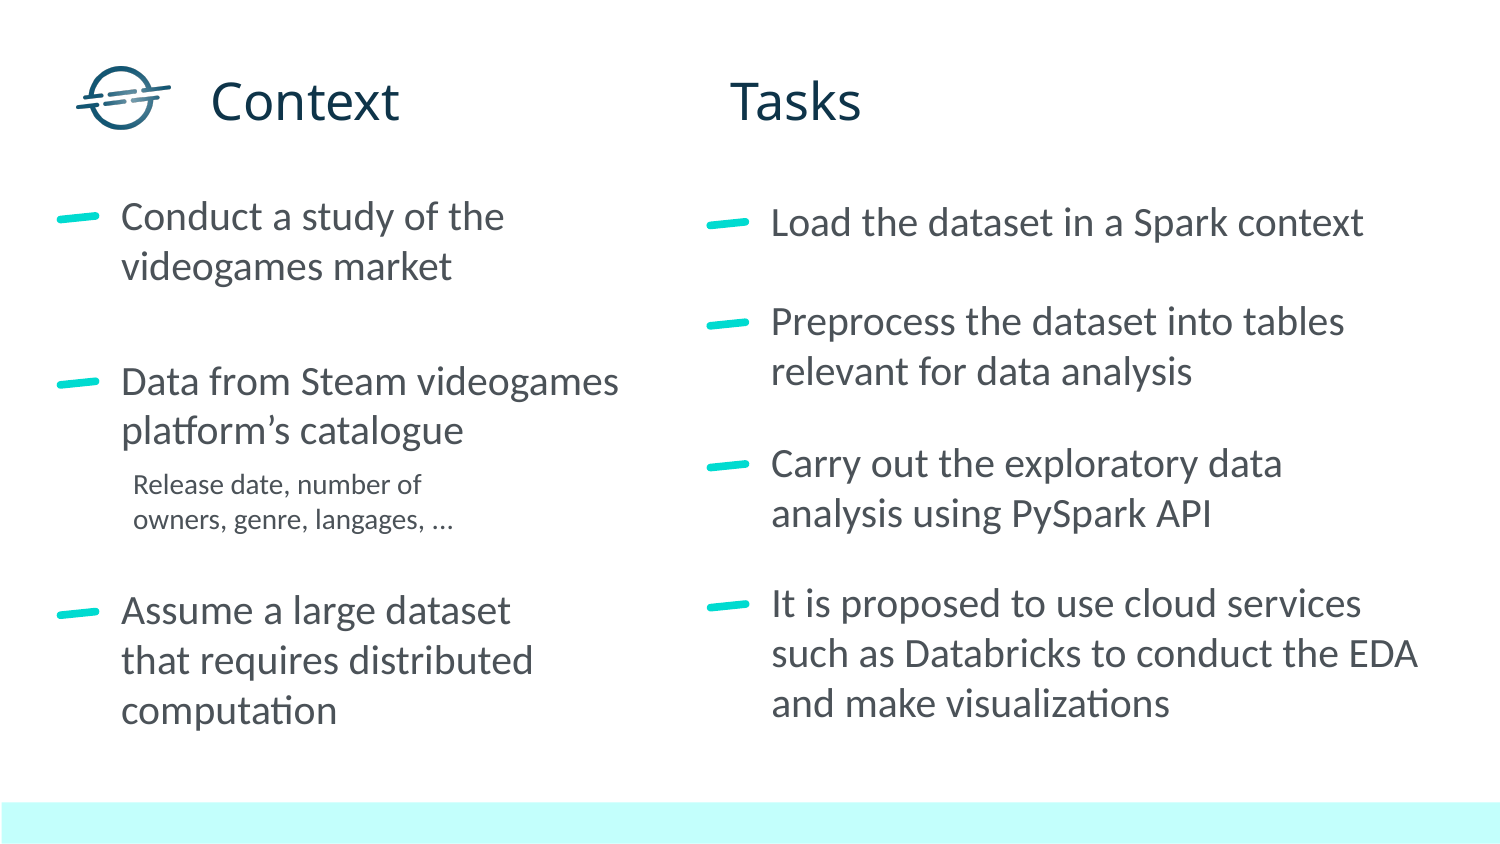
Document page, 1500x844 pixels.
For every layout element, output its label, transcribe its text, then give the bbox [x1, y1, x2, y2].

text_box [706, 218, 750, 230]
title Preprocess the dataset into tables relevant for data analysis [755, 279, 1384, 407]
title Assume a large dataset that requires distributed computation [106, 567, 579, 757]
title Data from Steam videogames platform’s catalogue [106, 338, 640, 469]
title Context [195, 53, 487, 141]
title Release date, number of owners, genre, langages, ... [118, 450, 509, 554]
picture [76, 66, 171, 130]
text_box [706, 318, 750, 330]
title Carry out the exploratory data analysis using PySpark API [756, 420, 1353, 556]
text_box [56, 607, 100, 620]
text_box [1, 802, 1500, 844]
text_box [706, 600, 750, 612]
text_box [56, 212, 100, 224]
title Load the dataset in a Spark context [755, 180, 1477, 261]
text_box [56, 377, 100, 389]
title It is proposed to use cloud services such as Databricks to conduct the EDA and make visualizations [756, 561, 1456, 749]
text_box [706, 460, 750, 472]
title Tasks [715, 53, 1007, 141]
title Conduct a study of the videogames market [106, 174, 559, 299]
